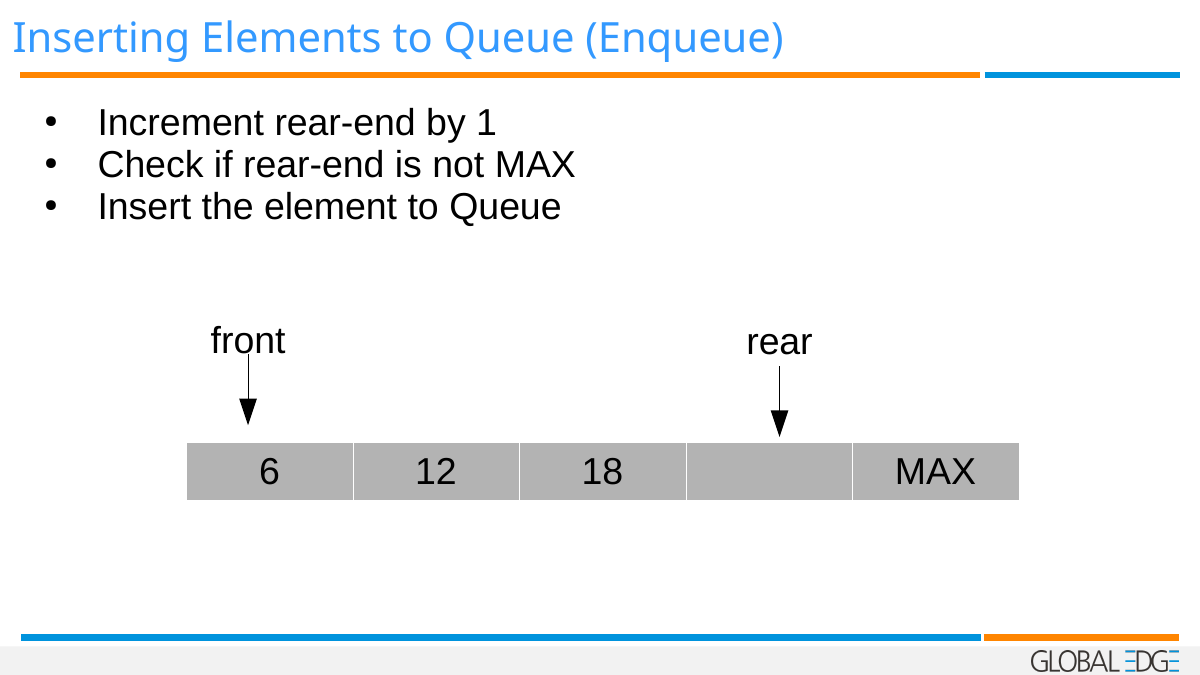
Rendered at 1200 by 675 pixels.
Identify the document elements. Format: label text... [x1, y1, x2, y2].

title Inserting Elements to Queue (Enqueue) [12, 9, 1088, 63]
table_header 6 [187, 443, 353, 500]
table_header 12 [354, 443, 519, 500]
text_box Increment rear-end by 1 Check if rear-end is not MAX Insert the element to Queue [11, 94, 792, 295]
picture [1031, 650, 1179, 672]
table_header 18 [520, 443, 686, 500]
text_box front [177, 312, 319, 384]
table_header MAX [853, 443, 1019, 500]
table_header [687, 443, 852, 500]
text_box rear [708, 312, 851, 384]
